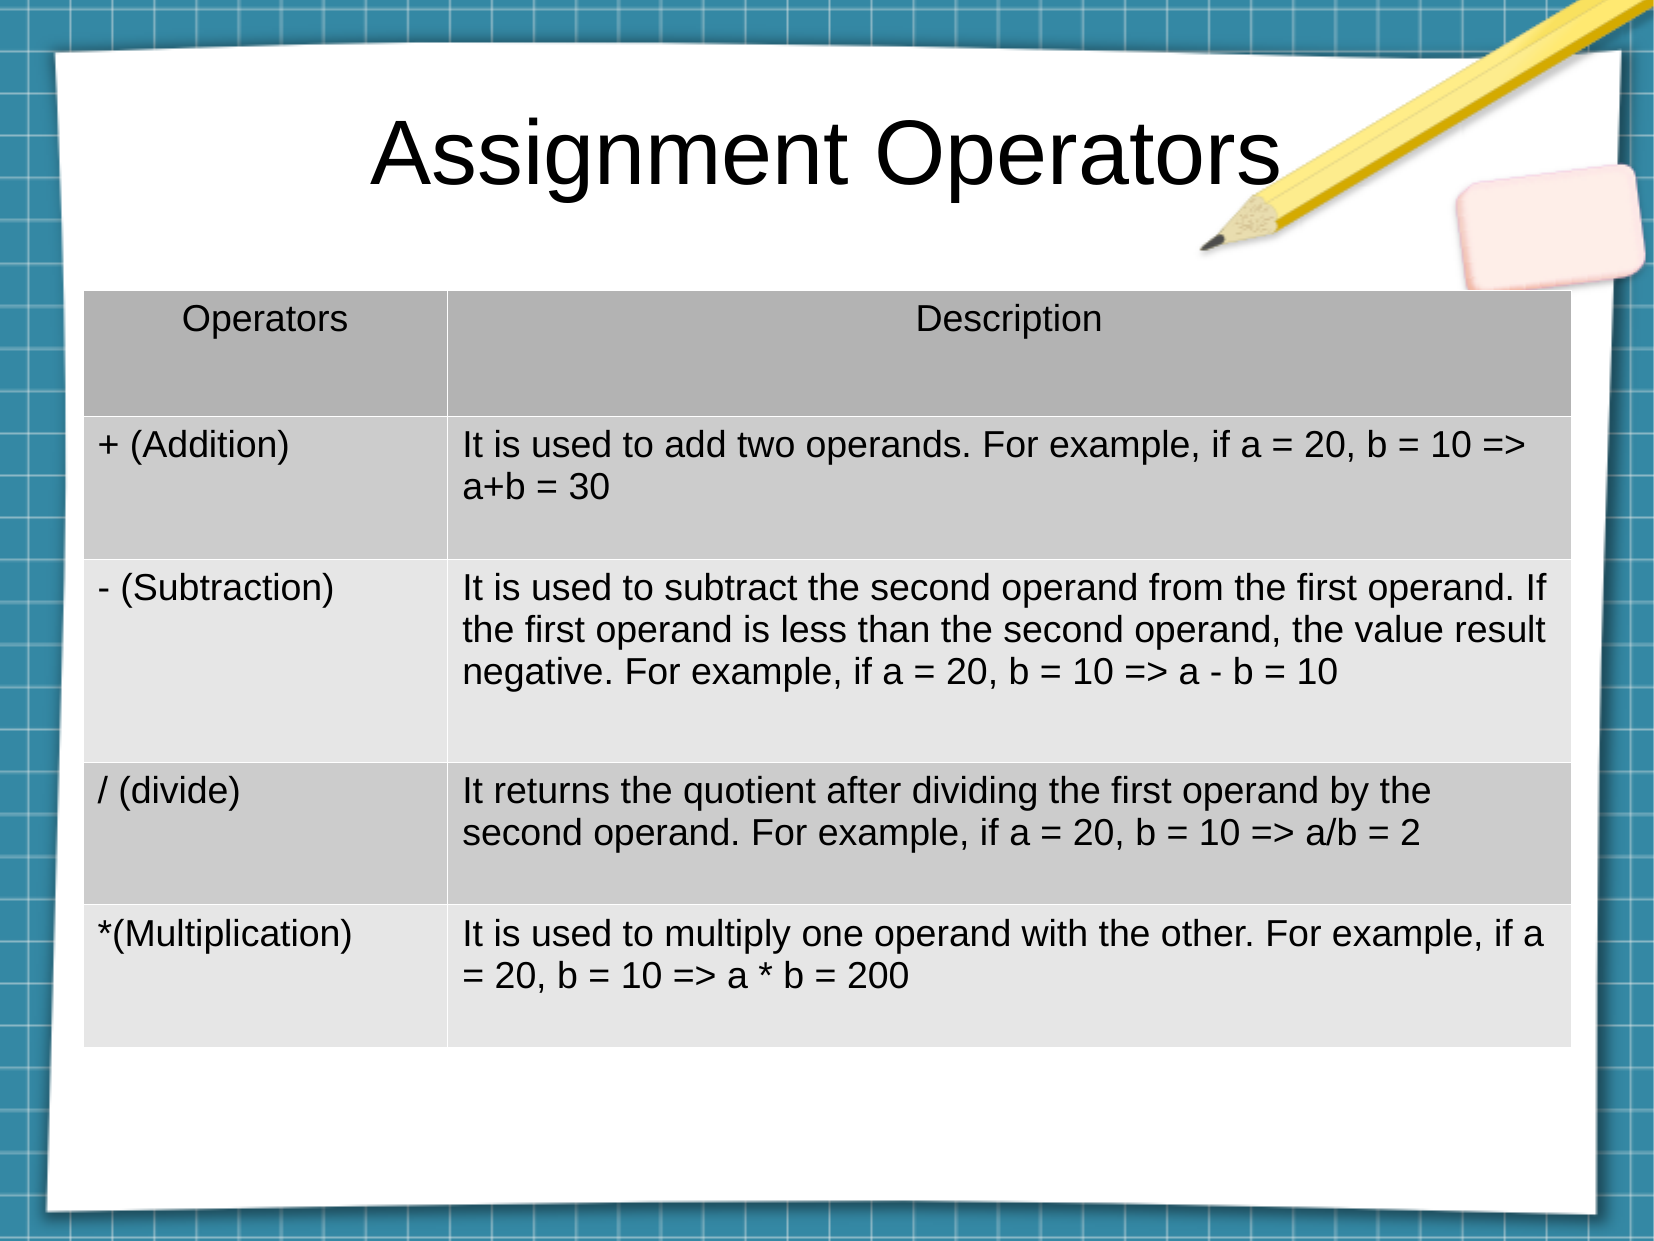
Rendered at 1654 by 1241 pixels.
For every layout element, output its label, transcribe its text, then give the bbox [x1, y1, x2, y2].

table_cell *(Multiplication) [84, 905, 447, 1047]
table_cell + (Addition) [84, 417, 447, 559]
table_cell / (divide) [84, 763, 447, 904]
table_cell It is used to multiply one operand with the other. For example, if a = 20, b = 10 => a * b = 200 [448, 905, 1571, 1047]
table_cell It is used to add two operands. For example, if a = 20, b = 10 => a+b = 30 [448, 417, 1571, 559]
title Assignment Operators [82, 49, 1571, 257]
picture [0, 0, 1654, 1241]
table_header Operators [84, 291, 447, 416]
table_cell - (Subtraction) [84, 560, 447, 762]
table_cell It is used to subtract the second operand from the first operand. If the first operand is less than the second operand, the value result negative. For example, if a = 20, b = 10 => a - b = 10 [448, 560, 1571, 762]
table_cell It returns the quotient after dividing the first operand by the second operand. For example, if a = 20, b = 10 => a/b = 2 [448, 763, 1571, 904]
table_header Description [448, 291, 1571, 416]
